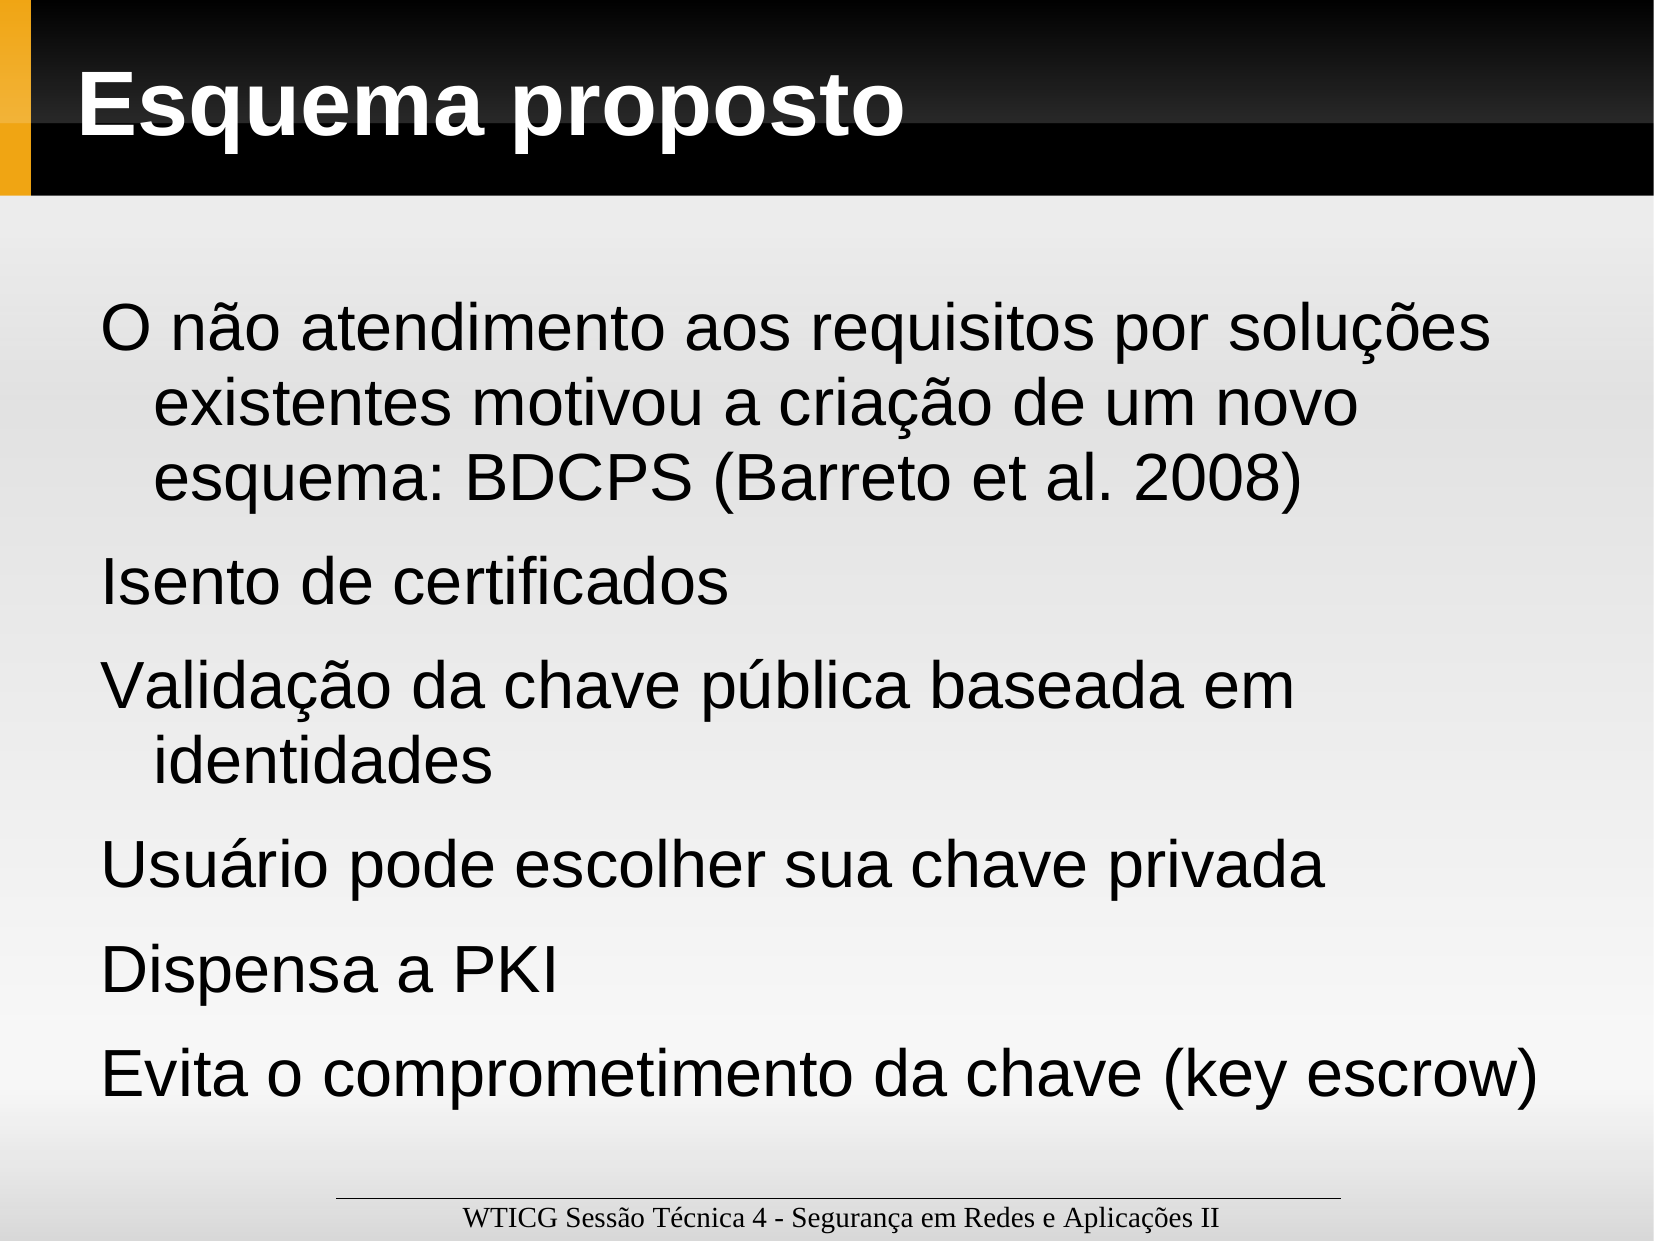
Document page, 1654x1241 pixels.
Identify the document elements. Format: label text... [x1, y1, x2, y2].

list O não atendimento aos requisitos por soluções existentes motivou a criação de um novo esquema: BDCPS (Barreto et al. 2008) Isento de certificados Validação da chave pública baseada em identidades Usuário pode escolher sua chave privada Dispensa a PKI Evita o comprometimento da chave (key escrow) [82, 290, 1571, 1186]
title Esquema proposto [76, 0, 1565, 208]
picture [0, 0, 1654, 1241]
